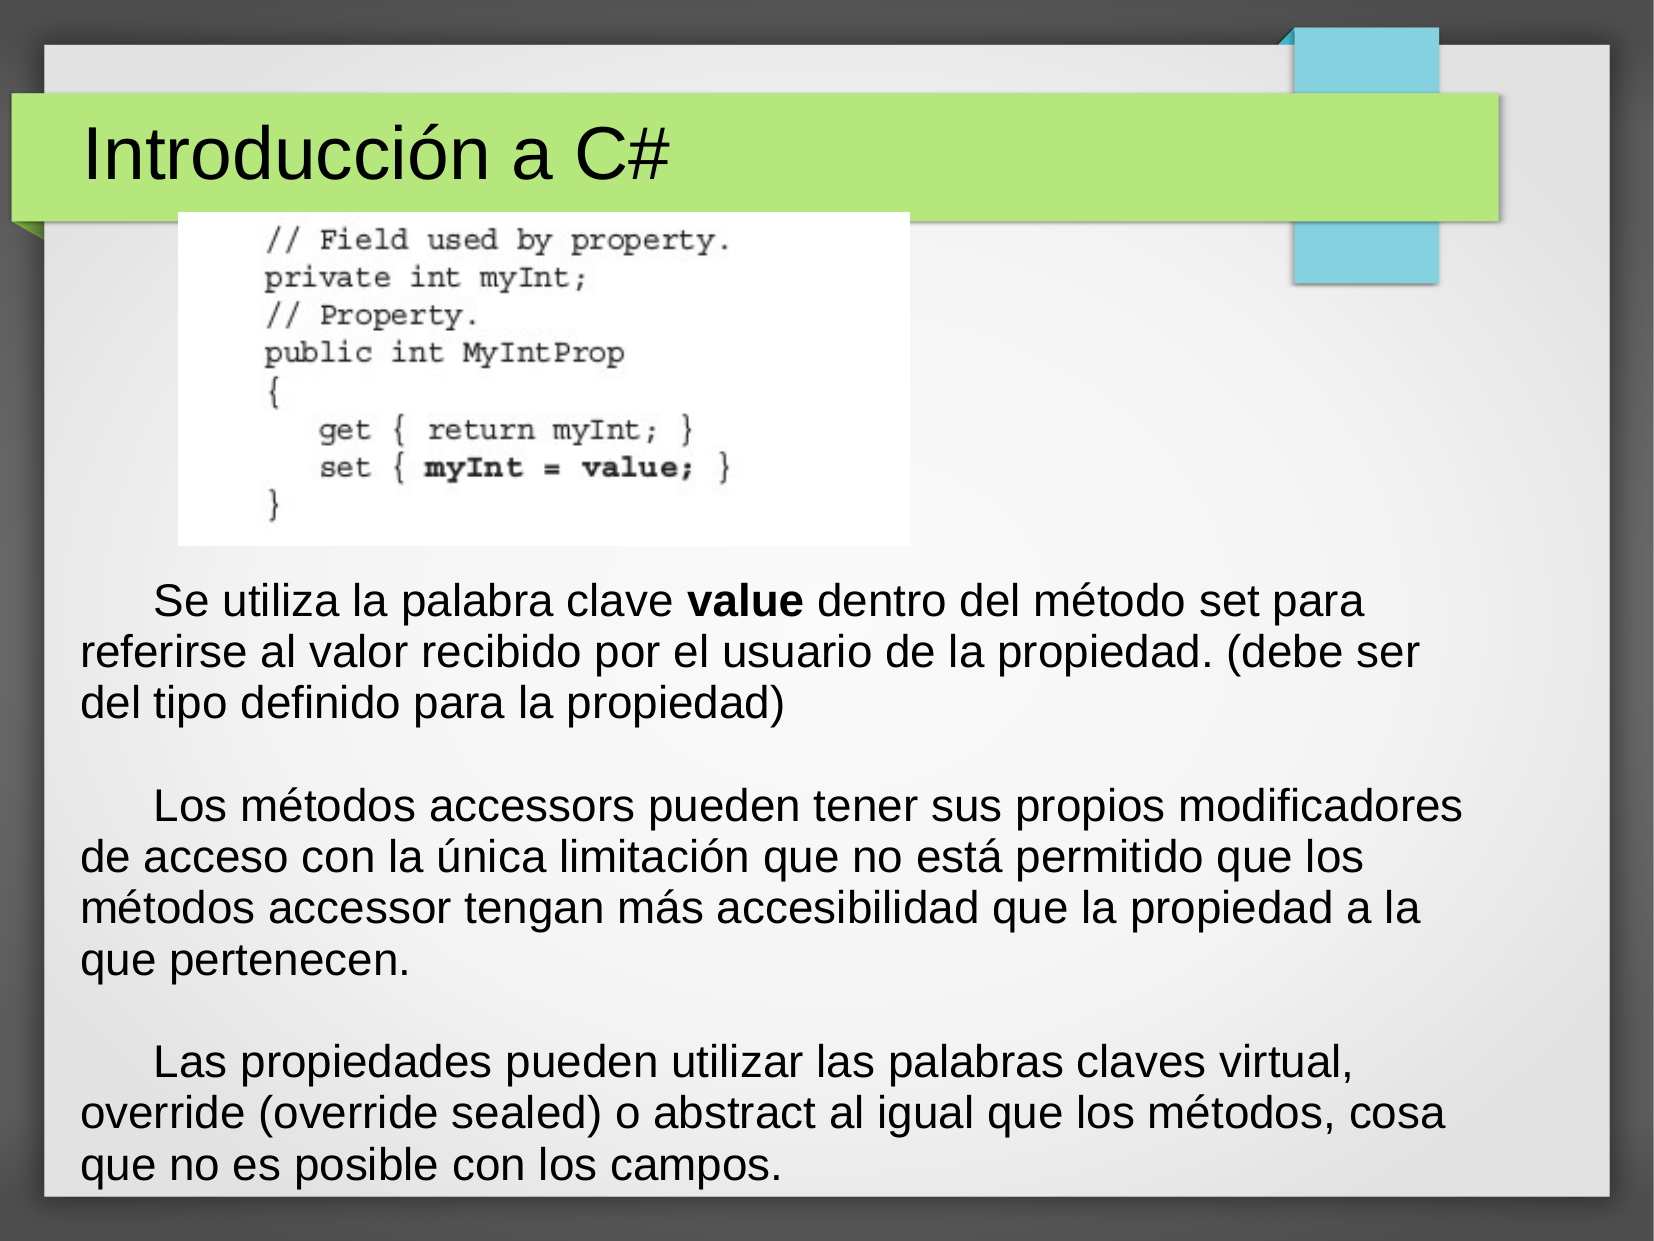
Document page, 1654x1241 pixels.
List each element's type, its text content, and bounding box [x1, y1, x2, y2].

picture [0, 0, 1654, 1241]
title Introducción a C# [82, 94, 1264, 213]
title Se utiliza la palabra clave value dentro del método set para referirse al valor recibido por el usuario de la propiedad. (debe ser del tipo definido para la propiedad) Los métodos accessors pueden tener sus propios modificadores de acceso con la única limitación que no está permitido que los métodos accessor tengan más accesibilidad que la propiedad a la que pertenecen. Las propiedades pueden utilizar las palabras claves virtual, override (override sealed) o abstract al igual que los métodos, cosa que no es posible con los campos. [80, 574, 1489, 1190]
